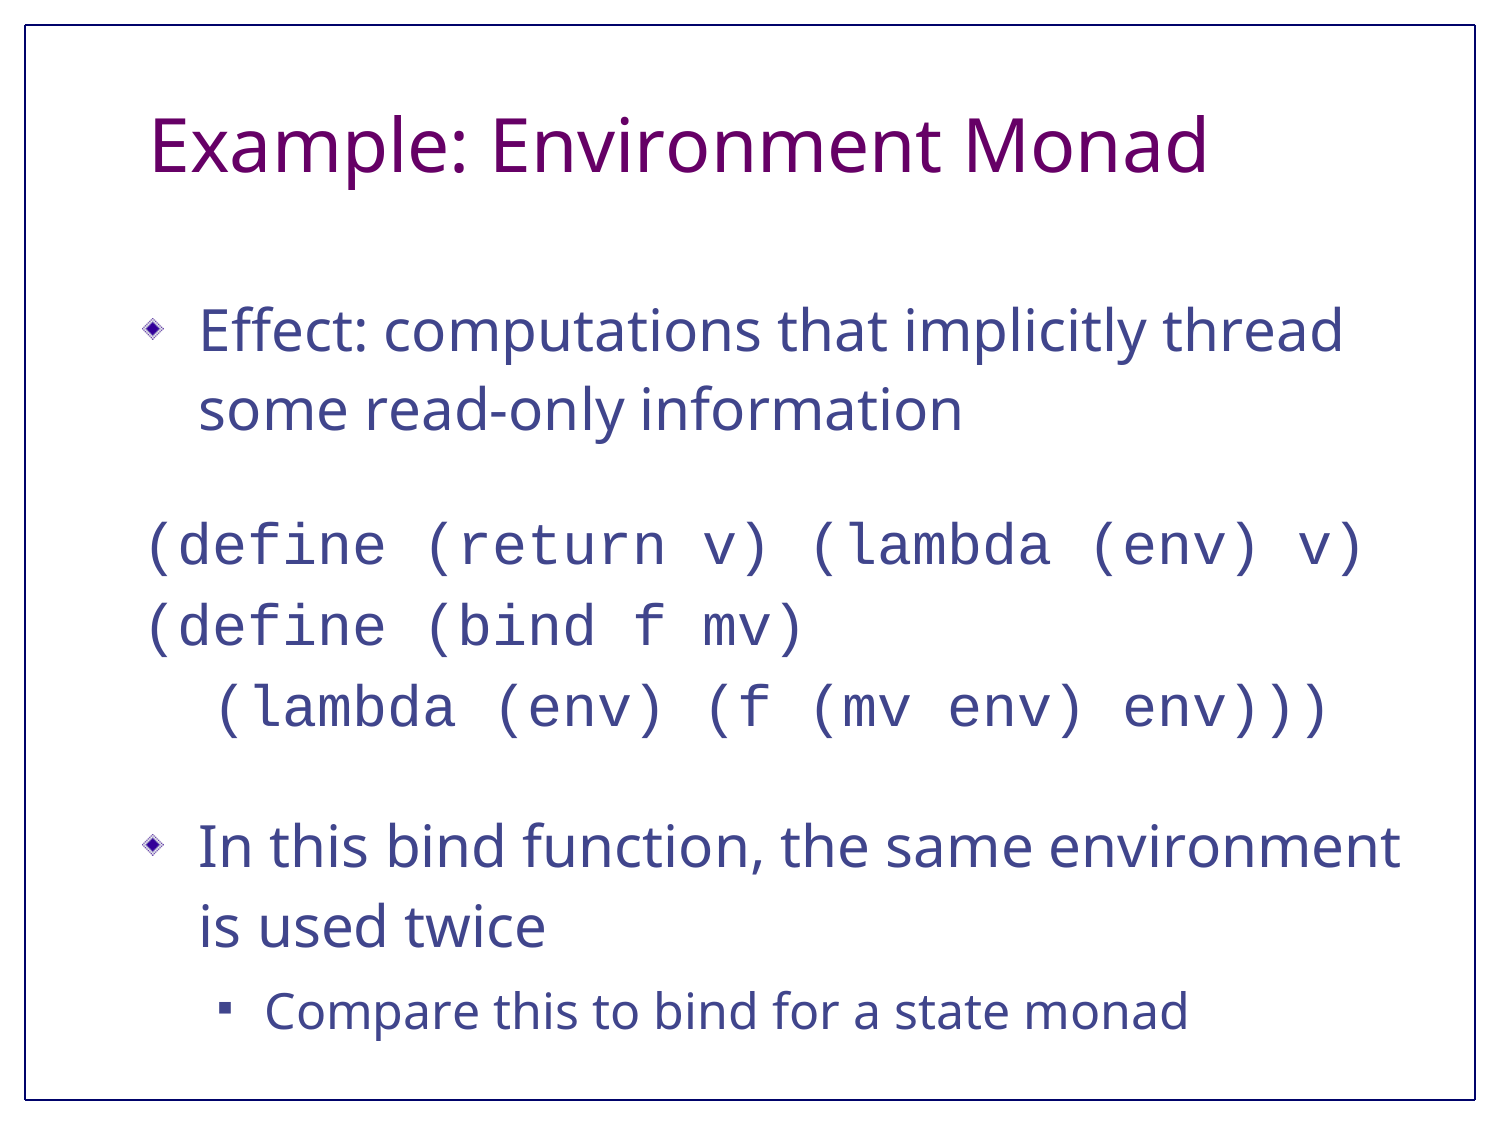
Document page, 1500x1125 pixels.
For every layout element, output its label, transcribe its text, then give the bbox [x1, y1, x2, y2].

list Effect: computations that implicitly thread some read-only information (define (return v) (lambda (env) v) (define (bind f mv) (lambda (env) (f (mv env) env))) In this bind function, the same environment is used twice Compare this to bind for a state monad [142, 289, 1418, 1000]
title Example: Environment Monad [148, 57, 1386, 231]
